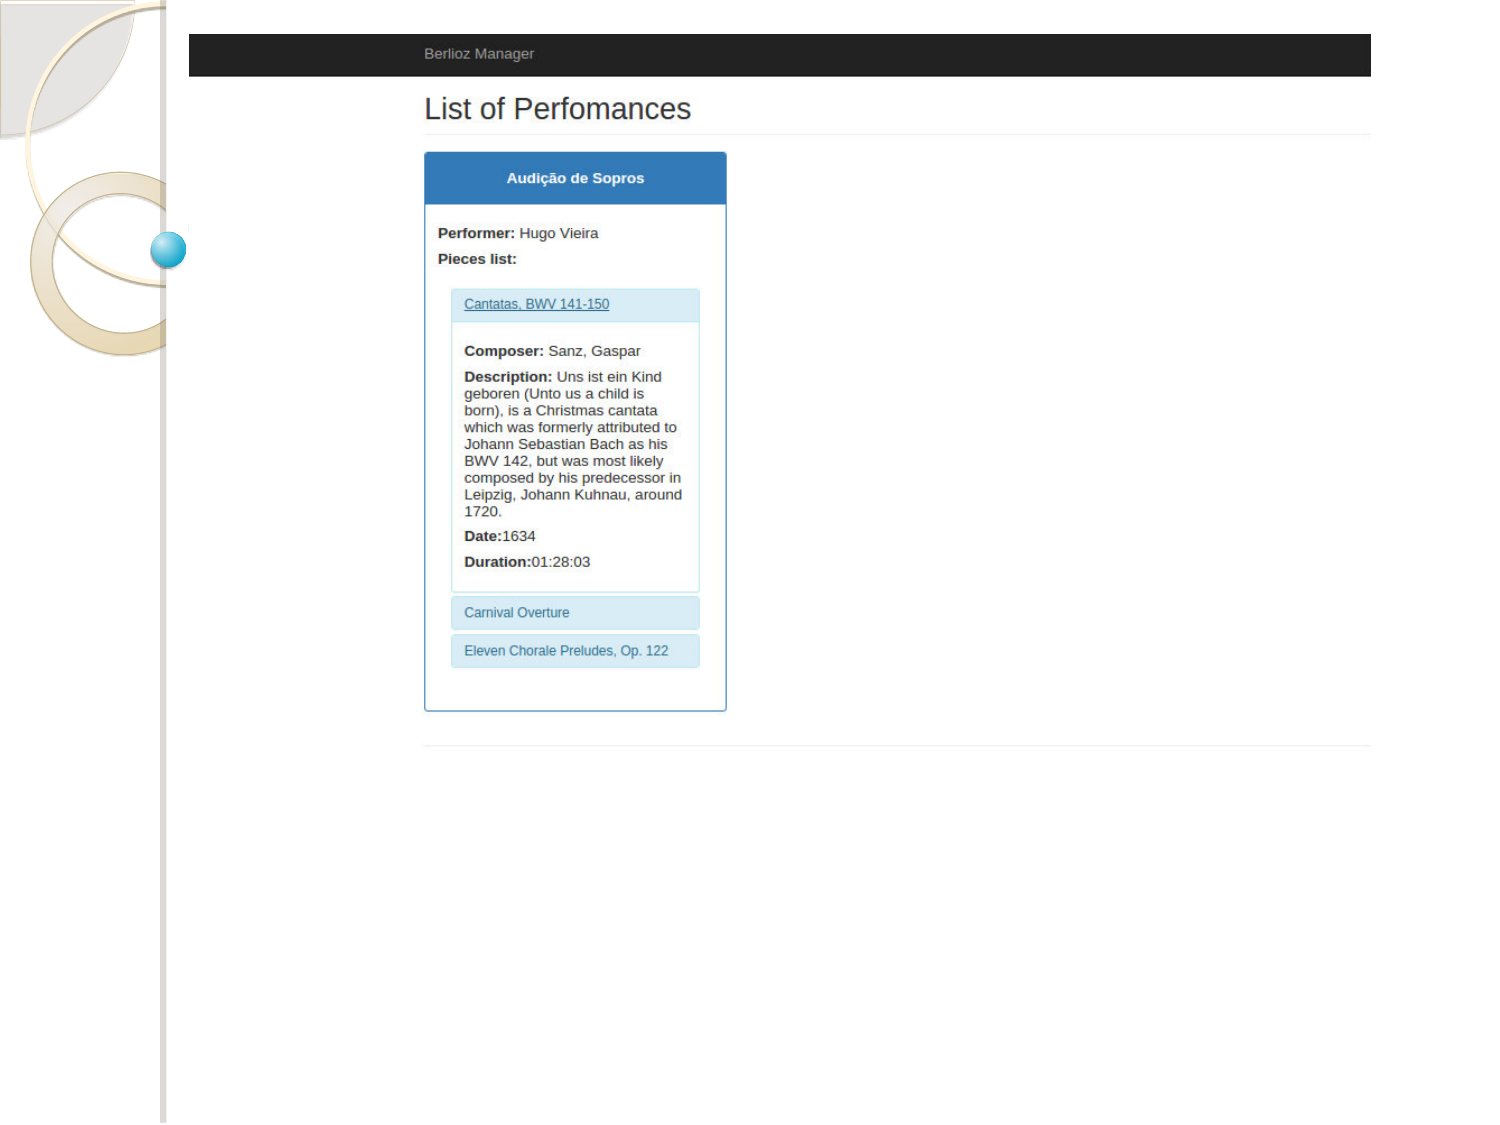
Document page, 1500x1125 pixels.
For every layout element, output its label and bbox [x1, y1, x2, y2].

picture [189, 34, 1371, 761]
